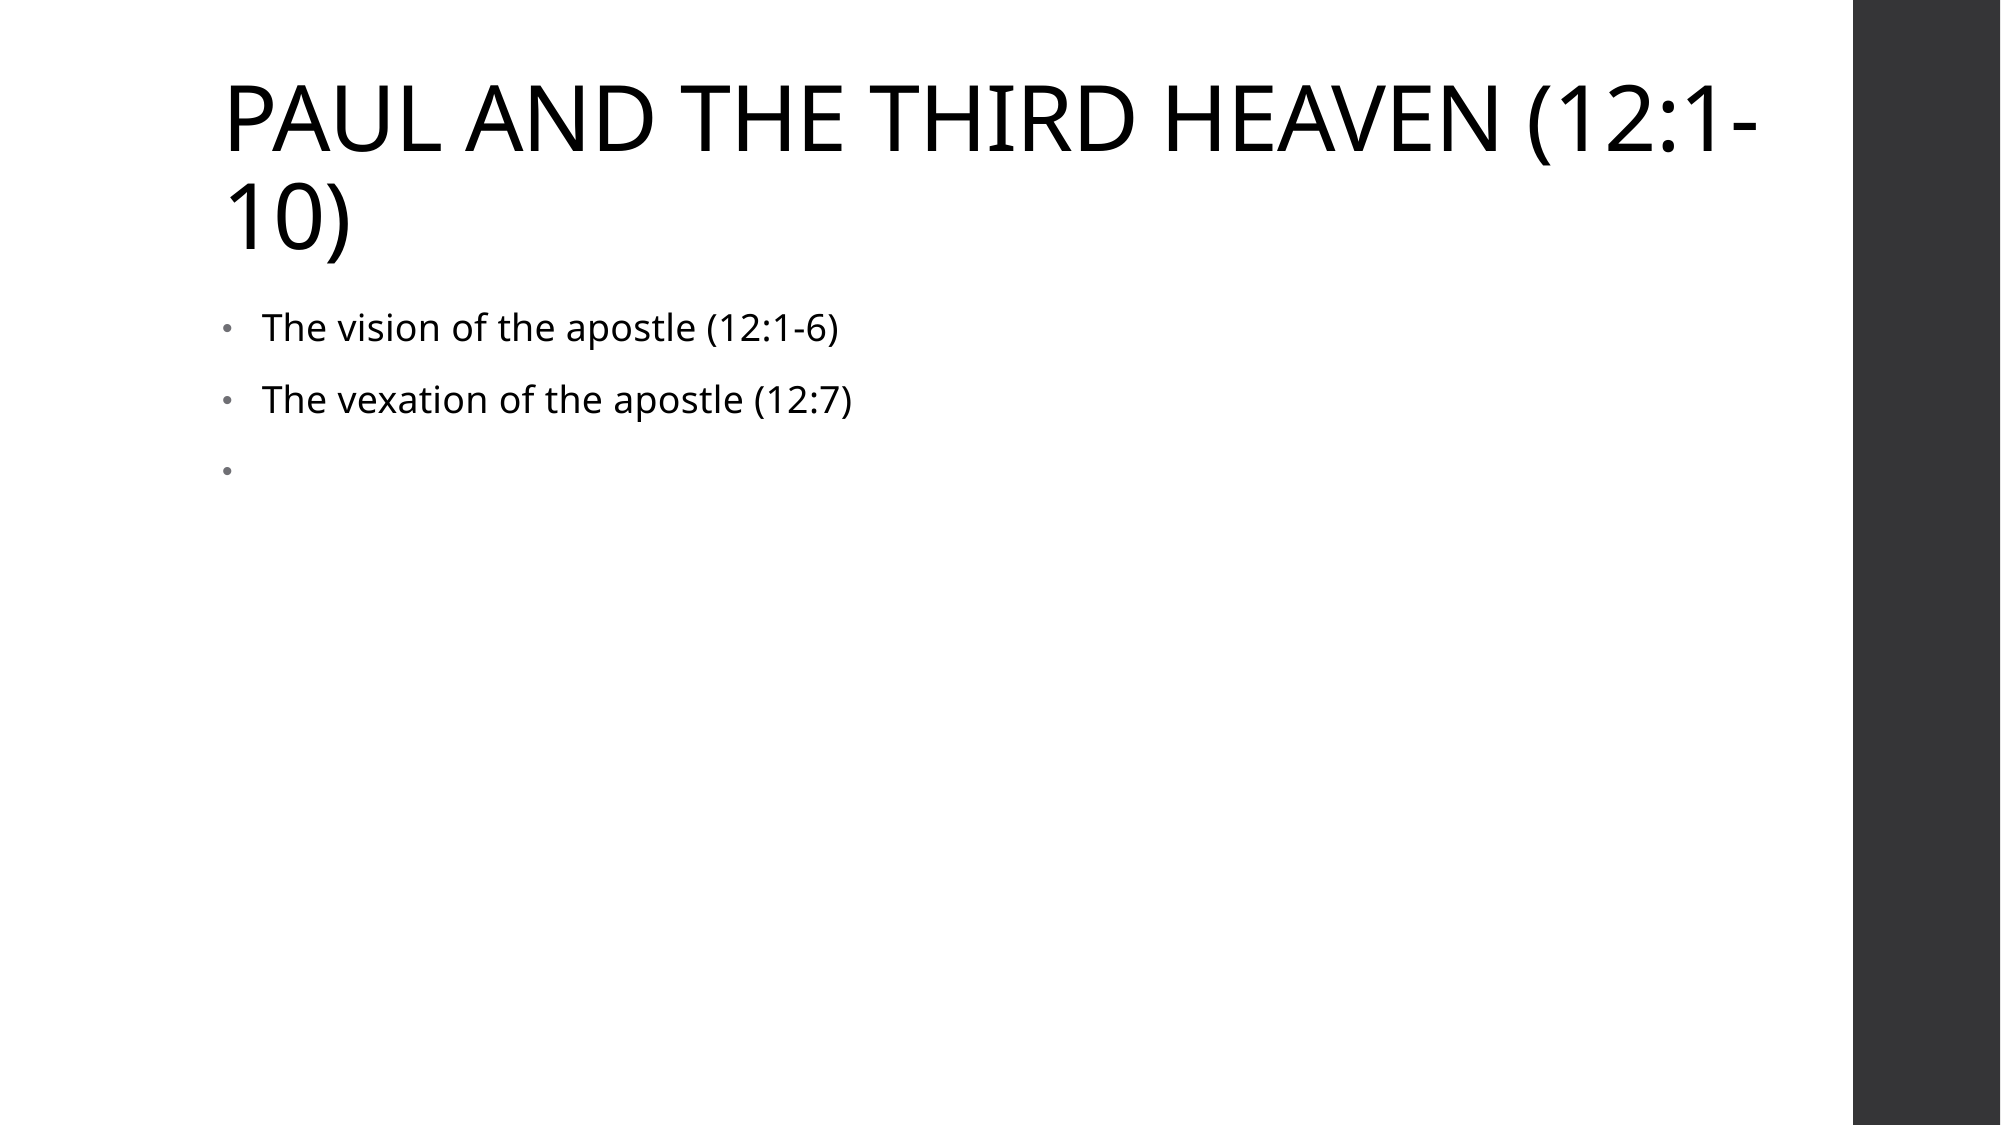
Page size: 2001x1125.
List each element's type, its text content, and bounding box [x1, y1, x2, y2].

title PAUL AND THE THIRD HEAVEN (12:1-10) [206, 60, 1797, 278]
list The vision of the apostle (12:1-6) The vexation of the apostle (12:7) [206, 299, 1617, 1014]
